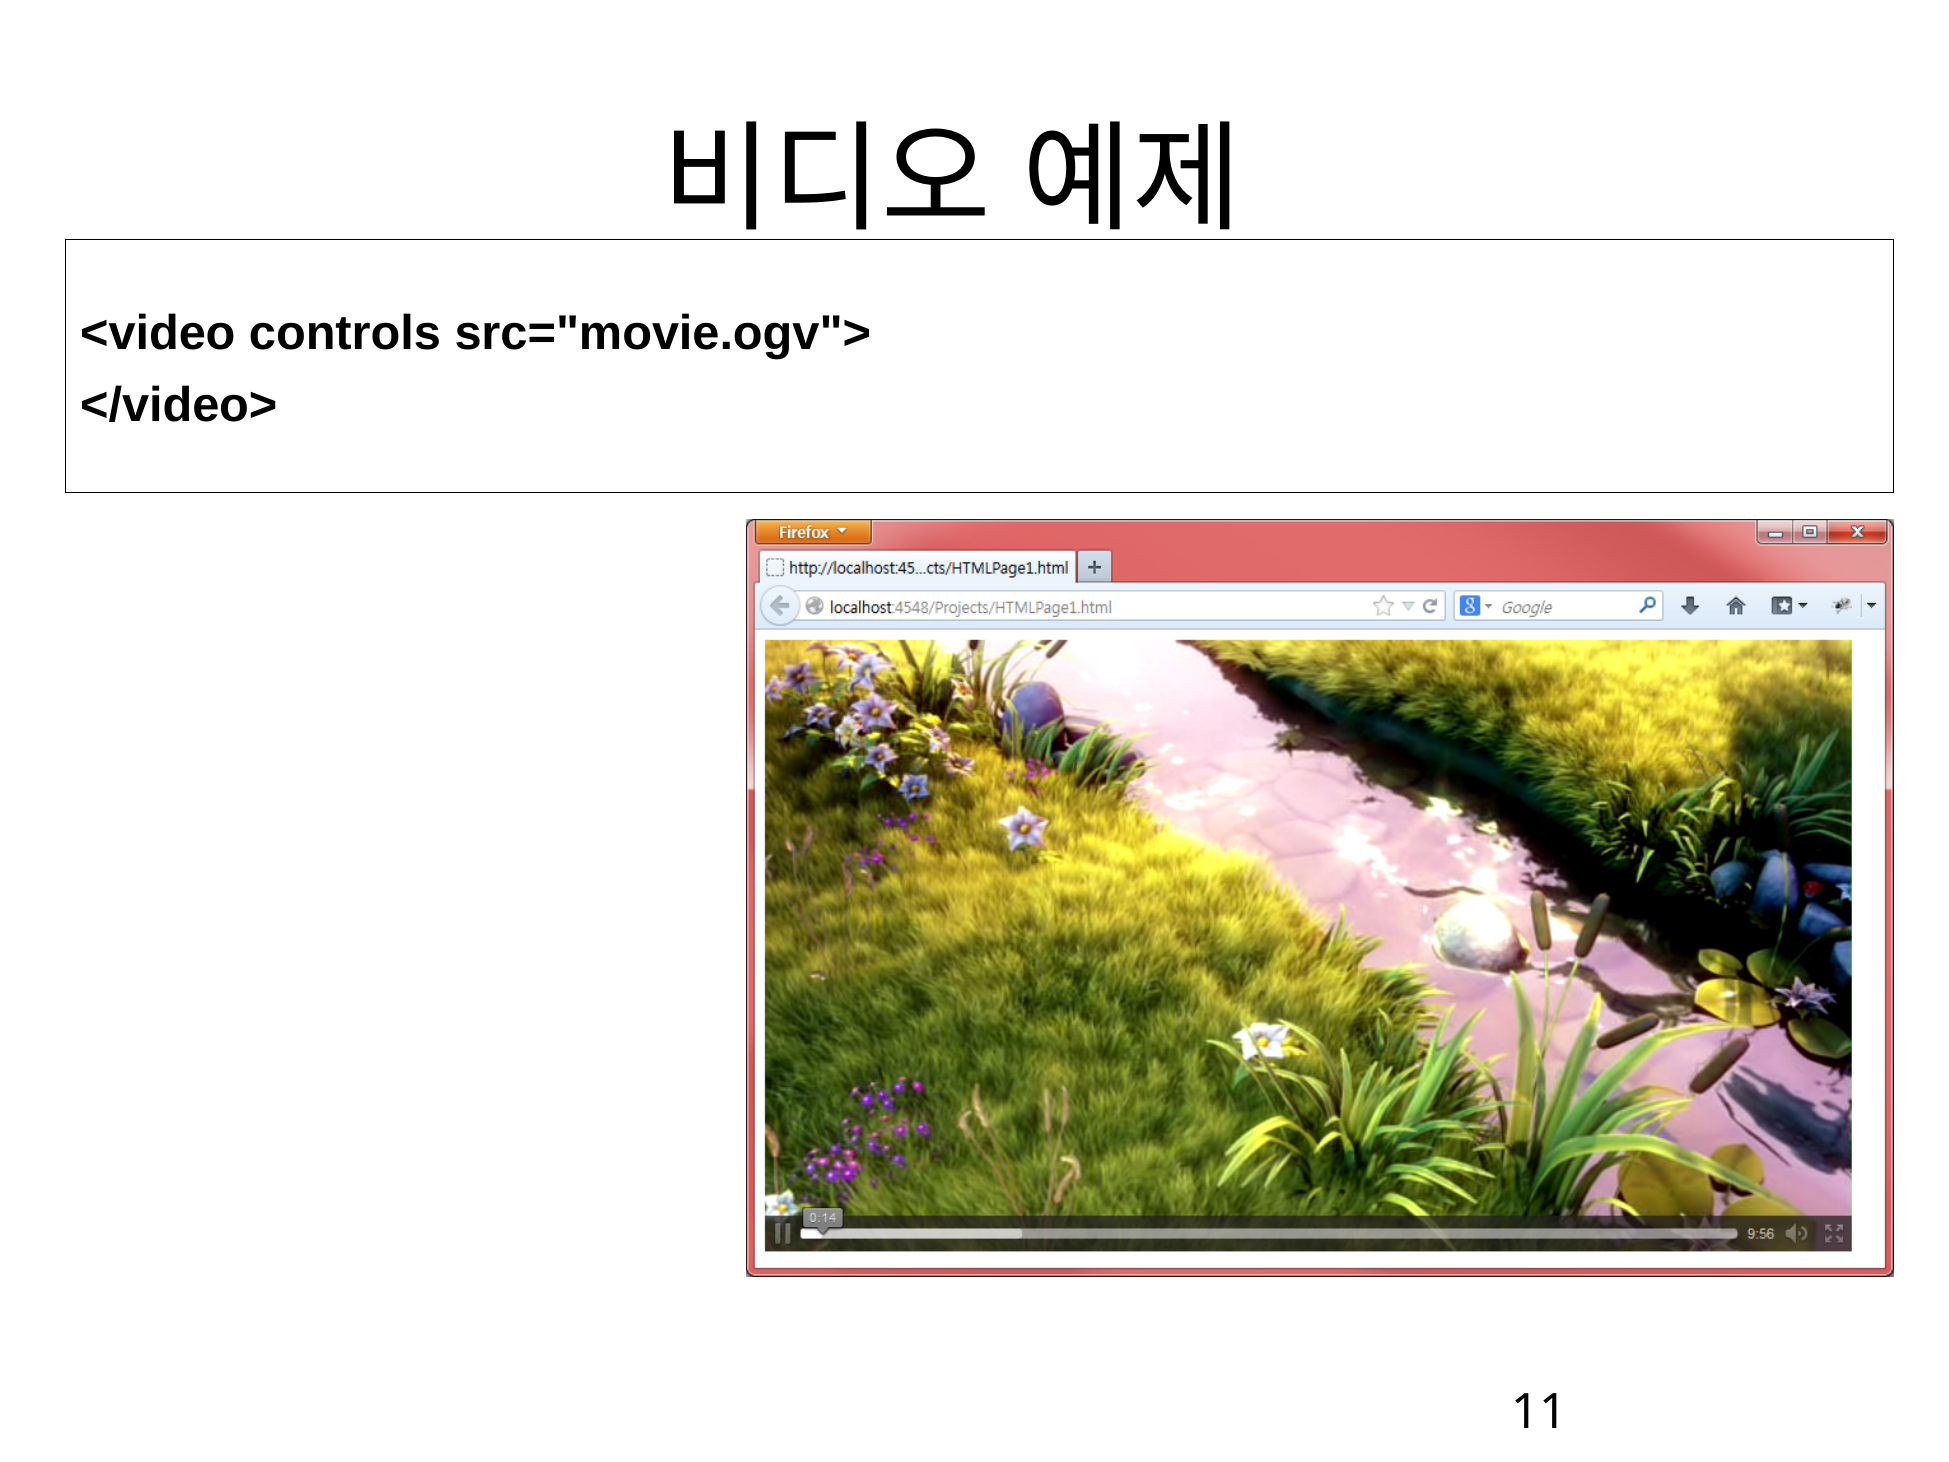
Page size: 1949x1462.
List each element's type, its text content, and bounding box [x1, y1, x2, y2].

list <video controls src="movie.ogv"> </video> [65, 239, 1894, 493]
slide_number <숫자> [1496, 1372, 1899, 1462]
title 비디오 예제 [156, 92, 1749, 239]
picture [746, 519, 1894, 1277]
